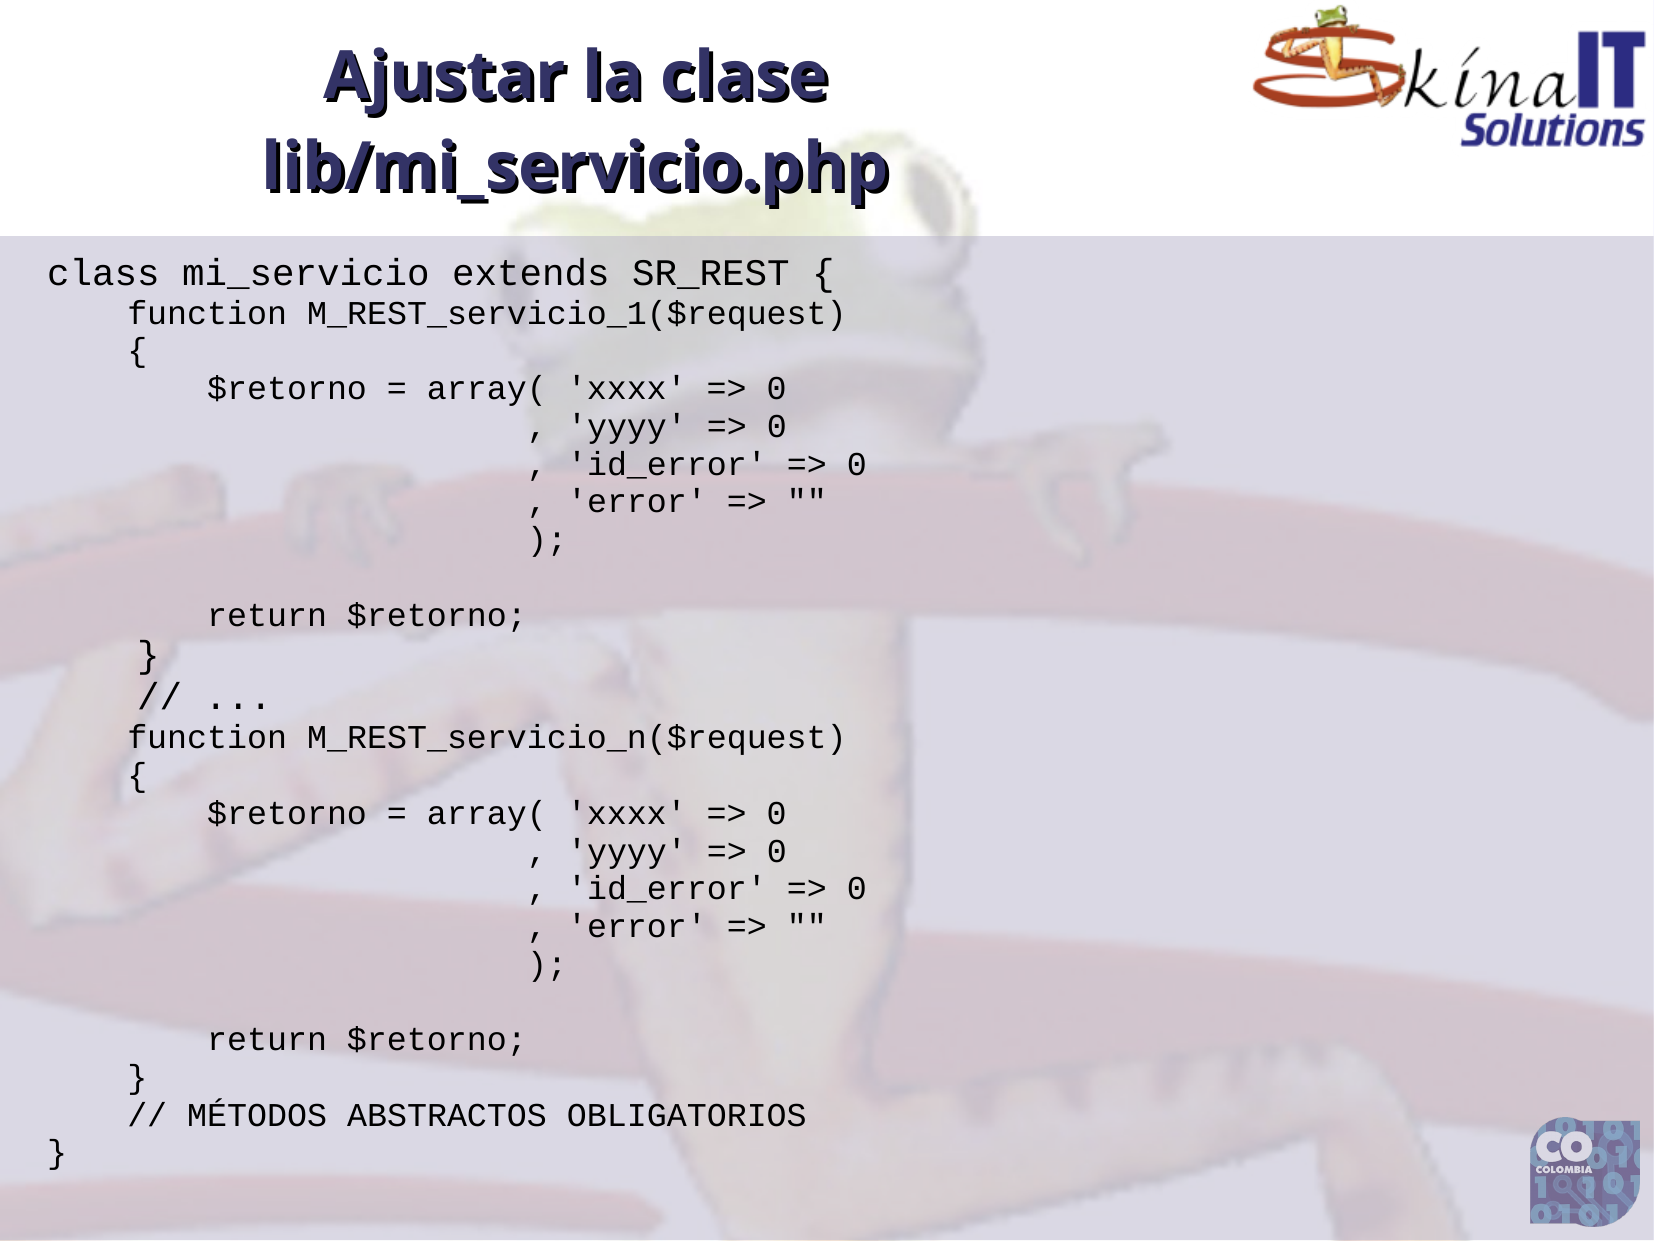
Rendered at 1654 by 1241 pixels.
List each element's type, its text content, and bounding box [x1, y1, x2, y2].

list class mi_servicio extends SR_REST { function M_REST_servicio_1($request) { $retorno = array( 'xxxx' => 0 , 'yyyy' => 0 , 'id_error' => 0 , 'error' => "" ); return $retorno; } // ... function M_REST_servicio_n($request) { $retorno = array( 'xxxx' => 0 , 'yyyy' => 0 , 'id_error' => 0 , 'error' => "" ); return $retorno; } // MÉTODOS ABSTRACTOS OBLIGATORIOS } [0, 236, 1654, 1241]
picture [1152, 0, 1654, 236]
title Ajustar la clase lib/mi_servicio.php [0, 0, 1152, 236]
